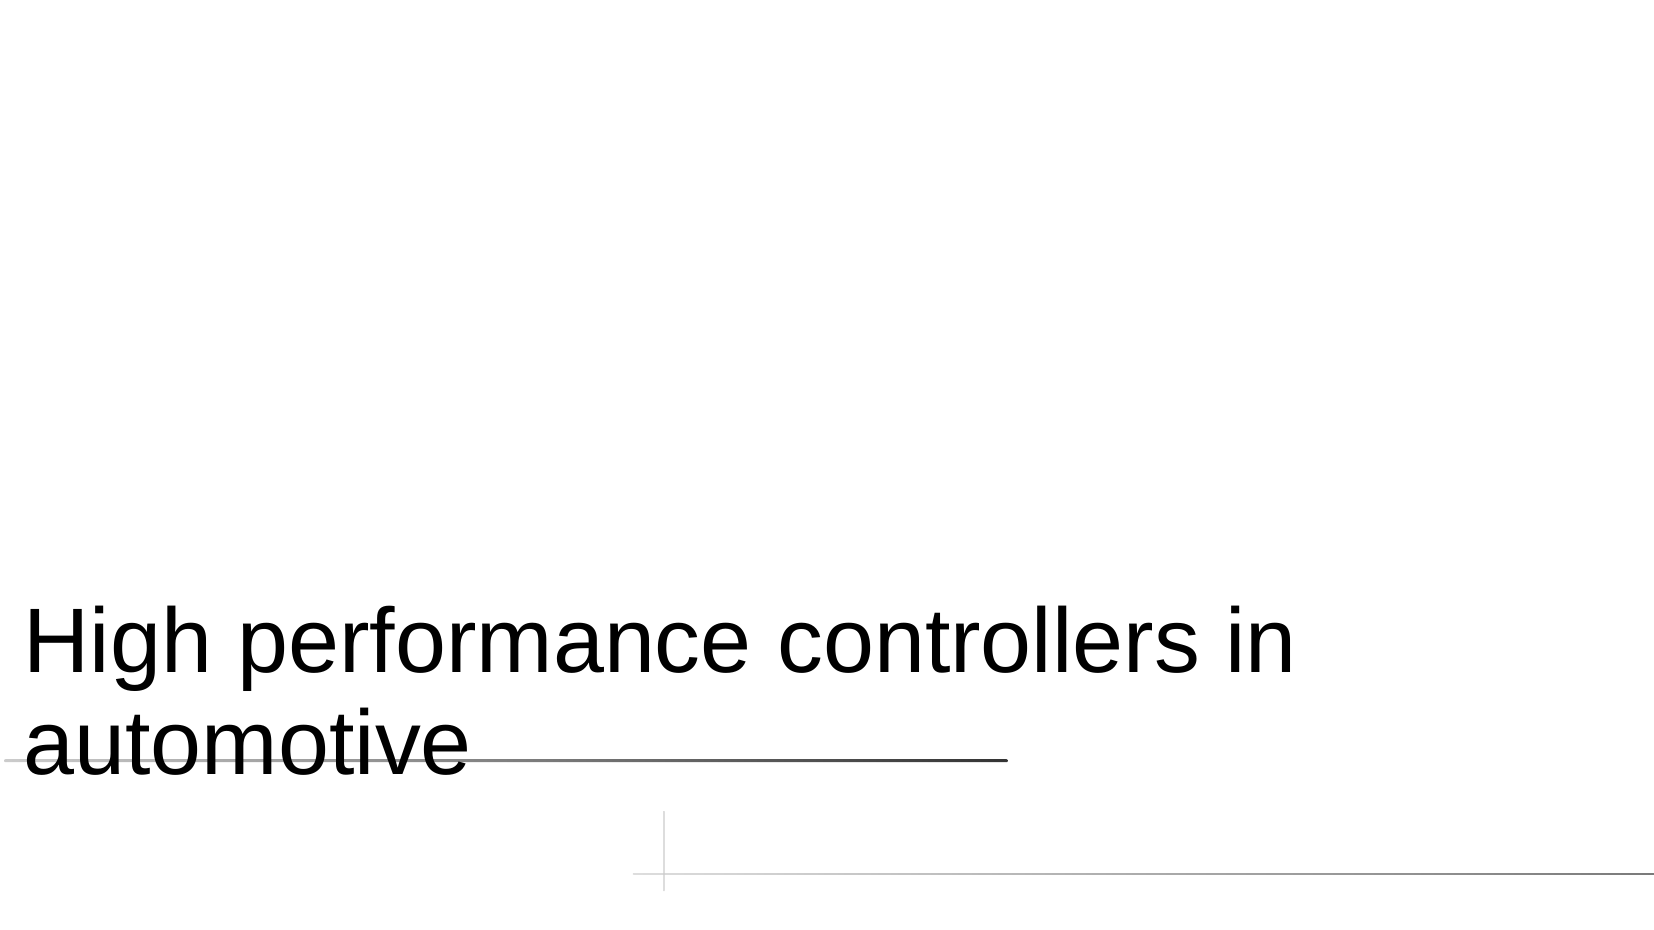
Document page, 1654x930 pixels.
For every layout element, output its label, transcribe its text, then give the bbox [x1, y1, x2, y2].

title High performance controllers in automotive [23, 589, 1500, 795]
